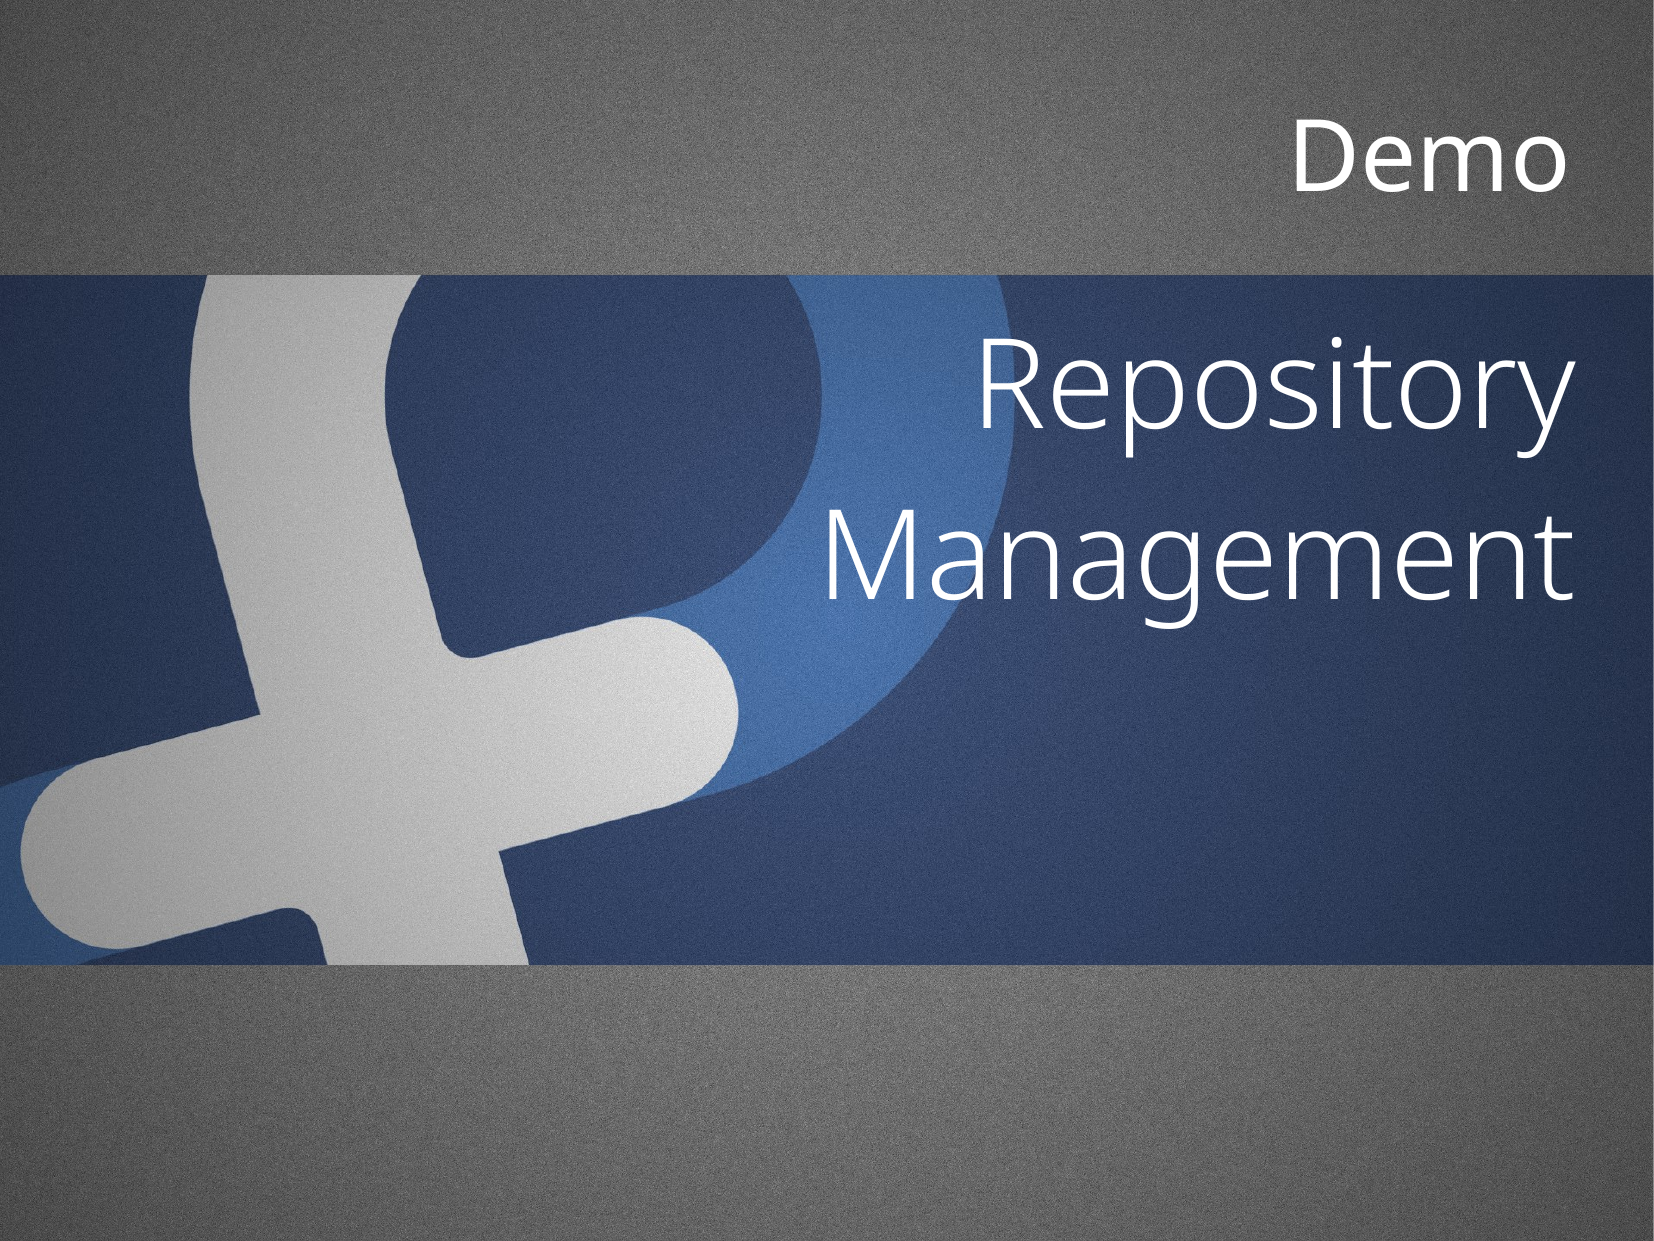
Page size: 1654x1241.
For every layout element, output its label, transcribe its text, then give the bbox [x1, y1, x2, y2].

picture [0, 0, 1654, 1241]
subtitle Repository Management [88, 295, 1577, 1114]
title Demo [82, 49, 1571, 257]
